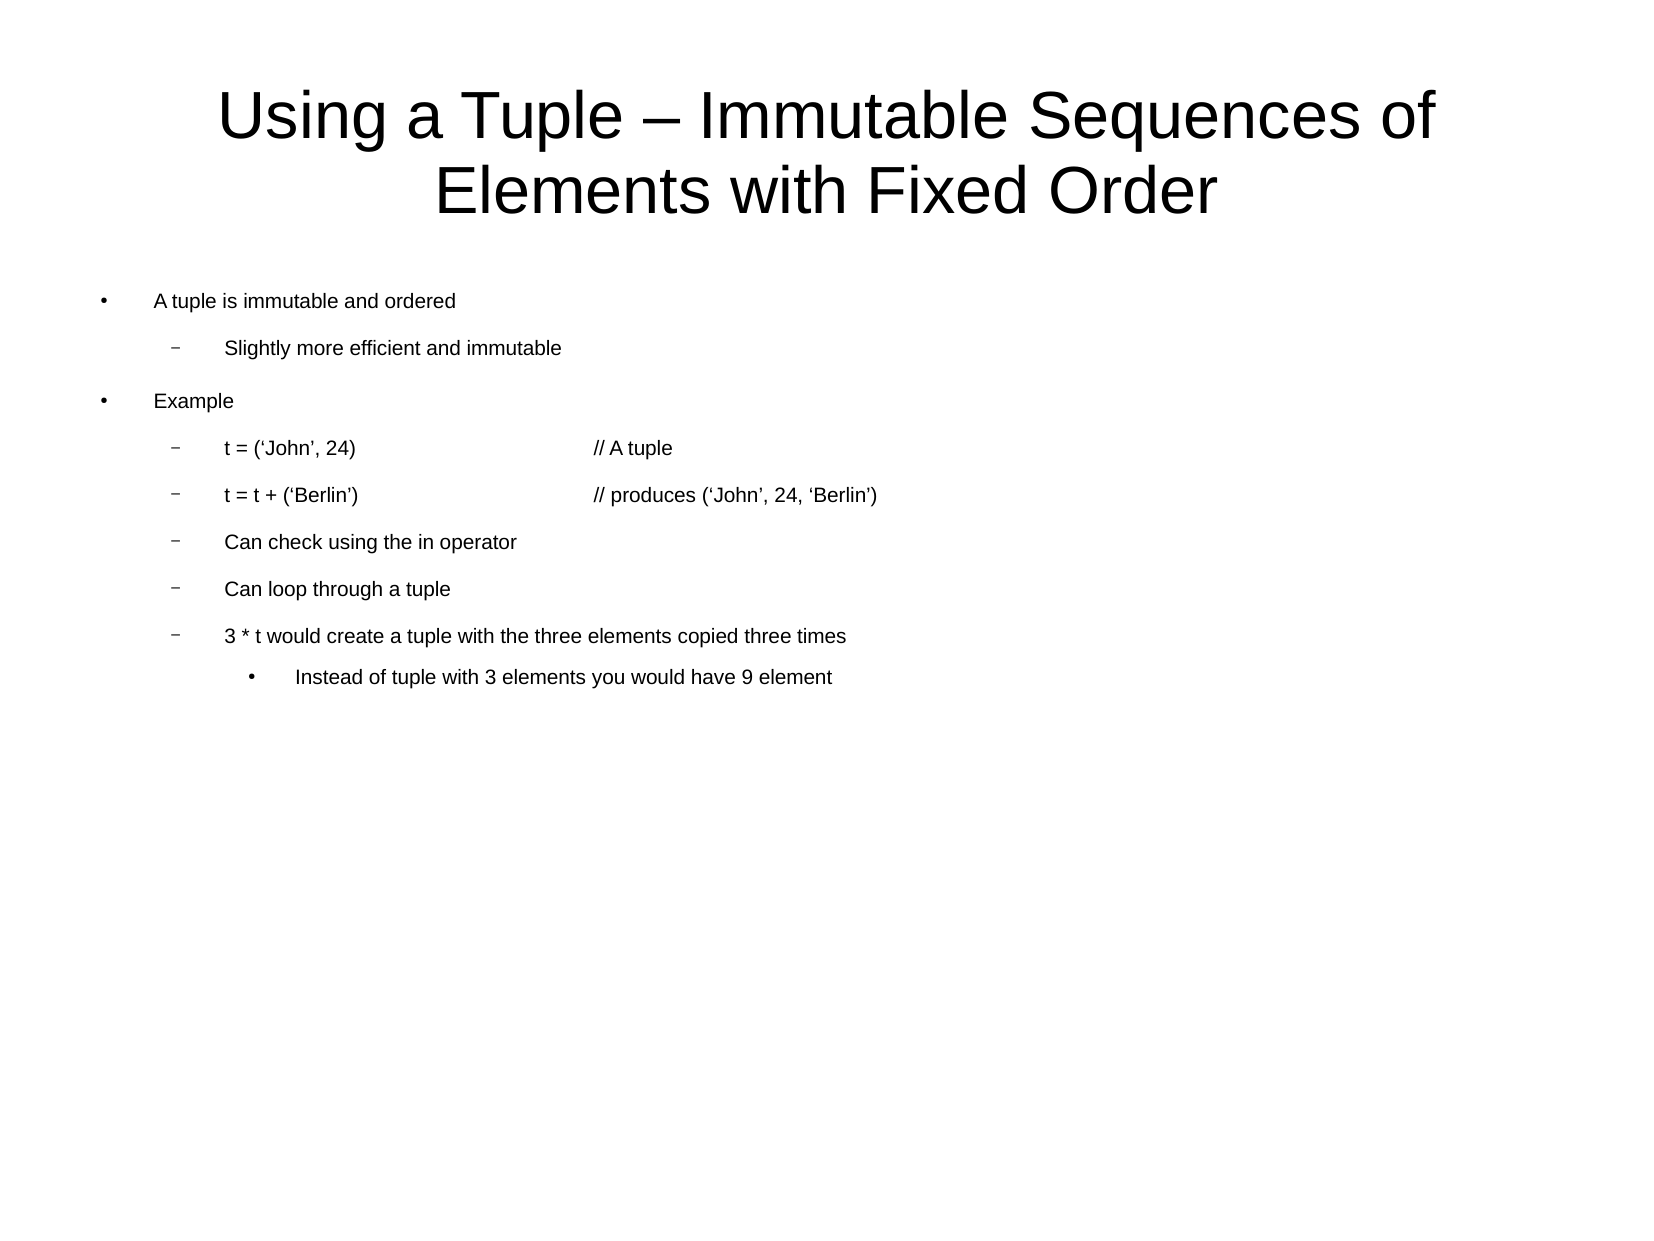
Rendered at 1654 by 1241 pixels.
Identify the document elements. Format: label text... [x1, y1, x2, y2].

title Using a Tuple – Immutable Sequences of Elements with Fixed Order [82, 49, 1571, 257]
list A tuple is immutable and ordered Slightly more efficient and immutable Example t = (‘John’, 24) // A tuple t = t + (‘Berlin’) // produces (‘John’, 24, ‘Berlin’) Can check using the in operator Can loop through a tuple 3 * t would create a tuple with the three elements copied three times Instead of tuple with 3 elements you would have 9 element [82, 290, 1571, 1229]
